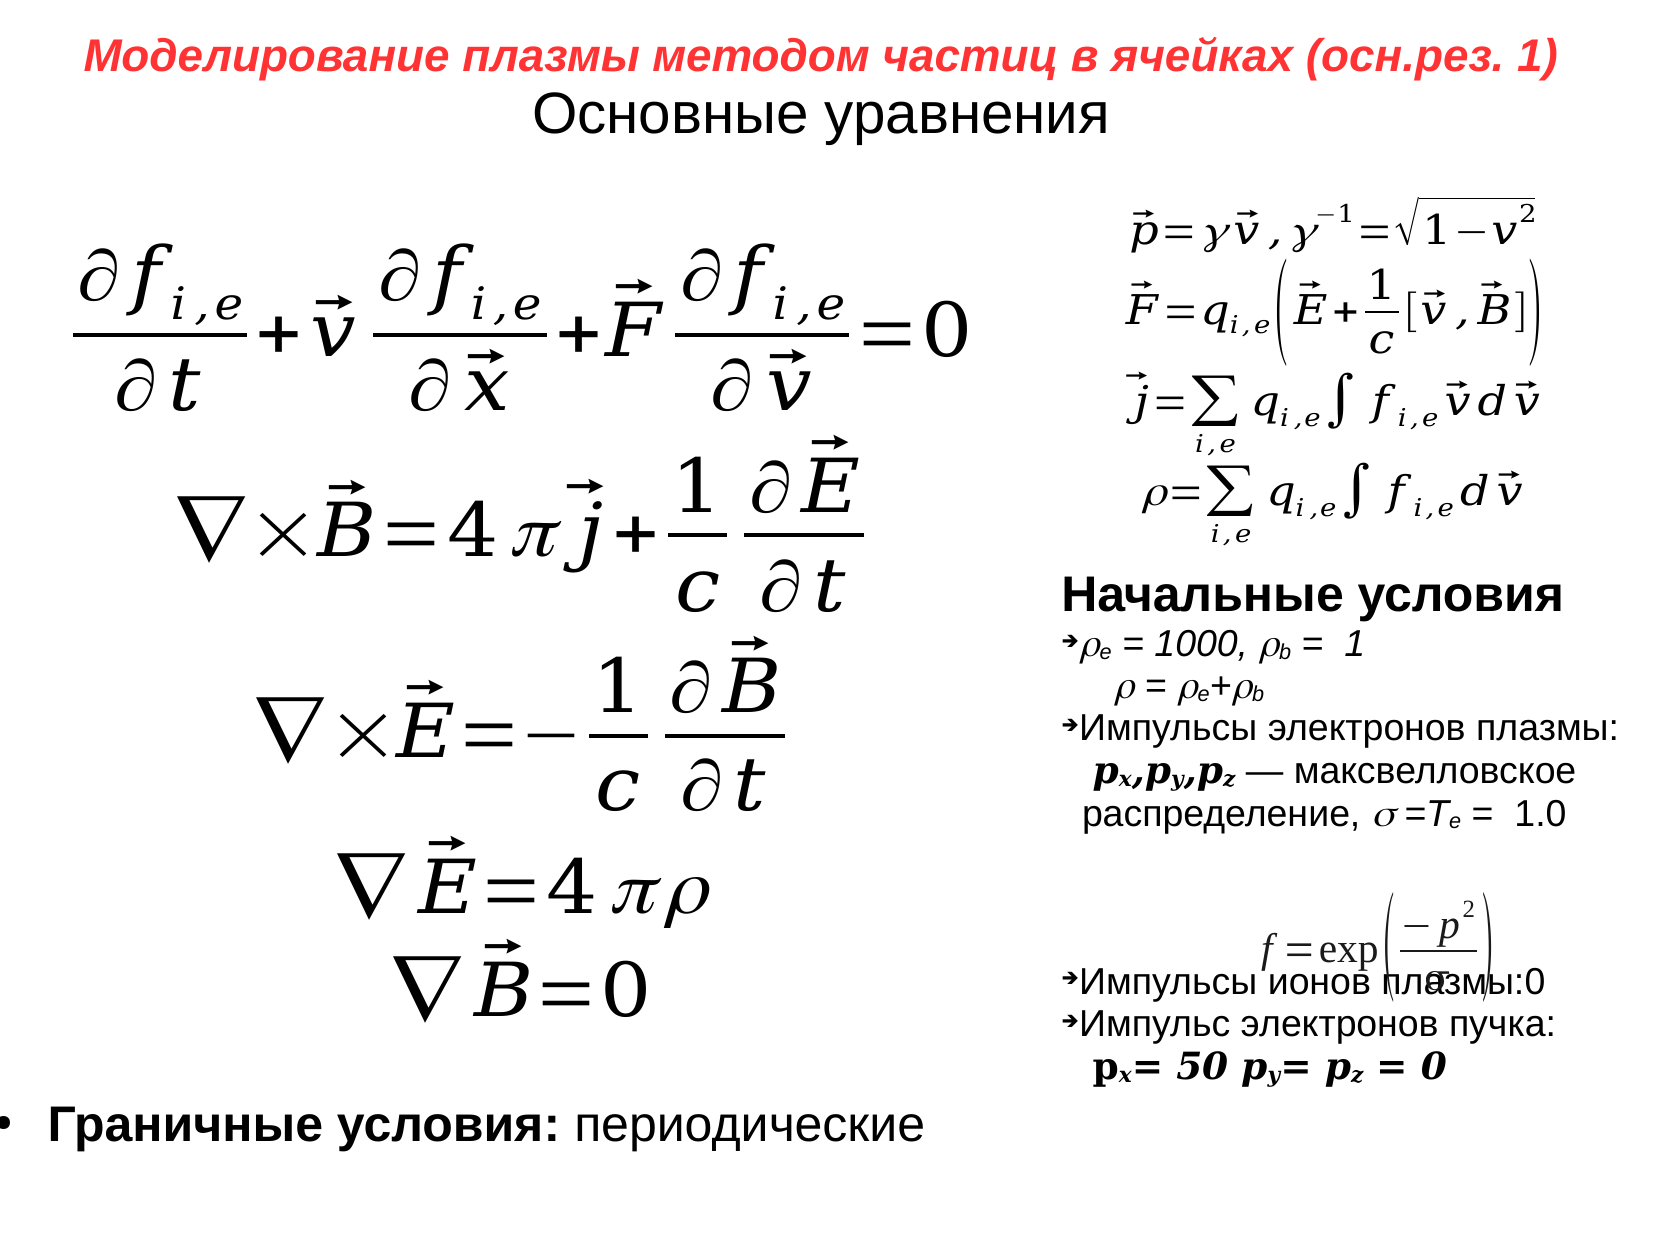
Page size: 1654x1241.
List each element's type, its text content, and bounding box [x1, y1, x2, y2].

chart [1245, 890, 1501, 1006]
chart [1115, 251, 1551, 549]
list Граничные условия: периодические [0, 1096, 1046, 1241]
text_box Начальные условия re = 1000, rb = 1 r = re+rb Импульсы электронов плазмы: px,py,pz — максвелловское распределение, s =Te = 1.0 Импульсы ионов плазмы:0 Импульс электронов пучка: px= 50 py= pz = 0 [1046, 559, 1635, 1241]
chart [62, 251, 979, 1035]
title Моделирование плазмы методом частиц в ячейках (осн.рез. 1) Основные уравнения [0, 0, 1654, 251]
